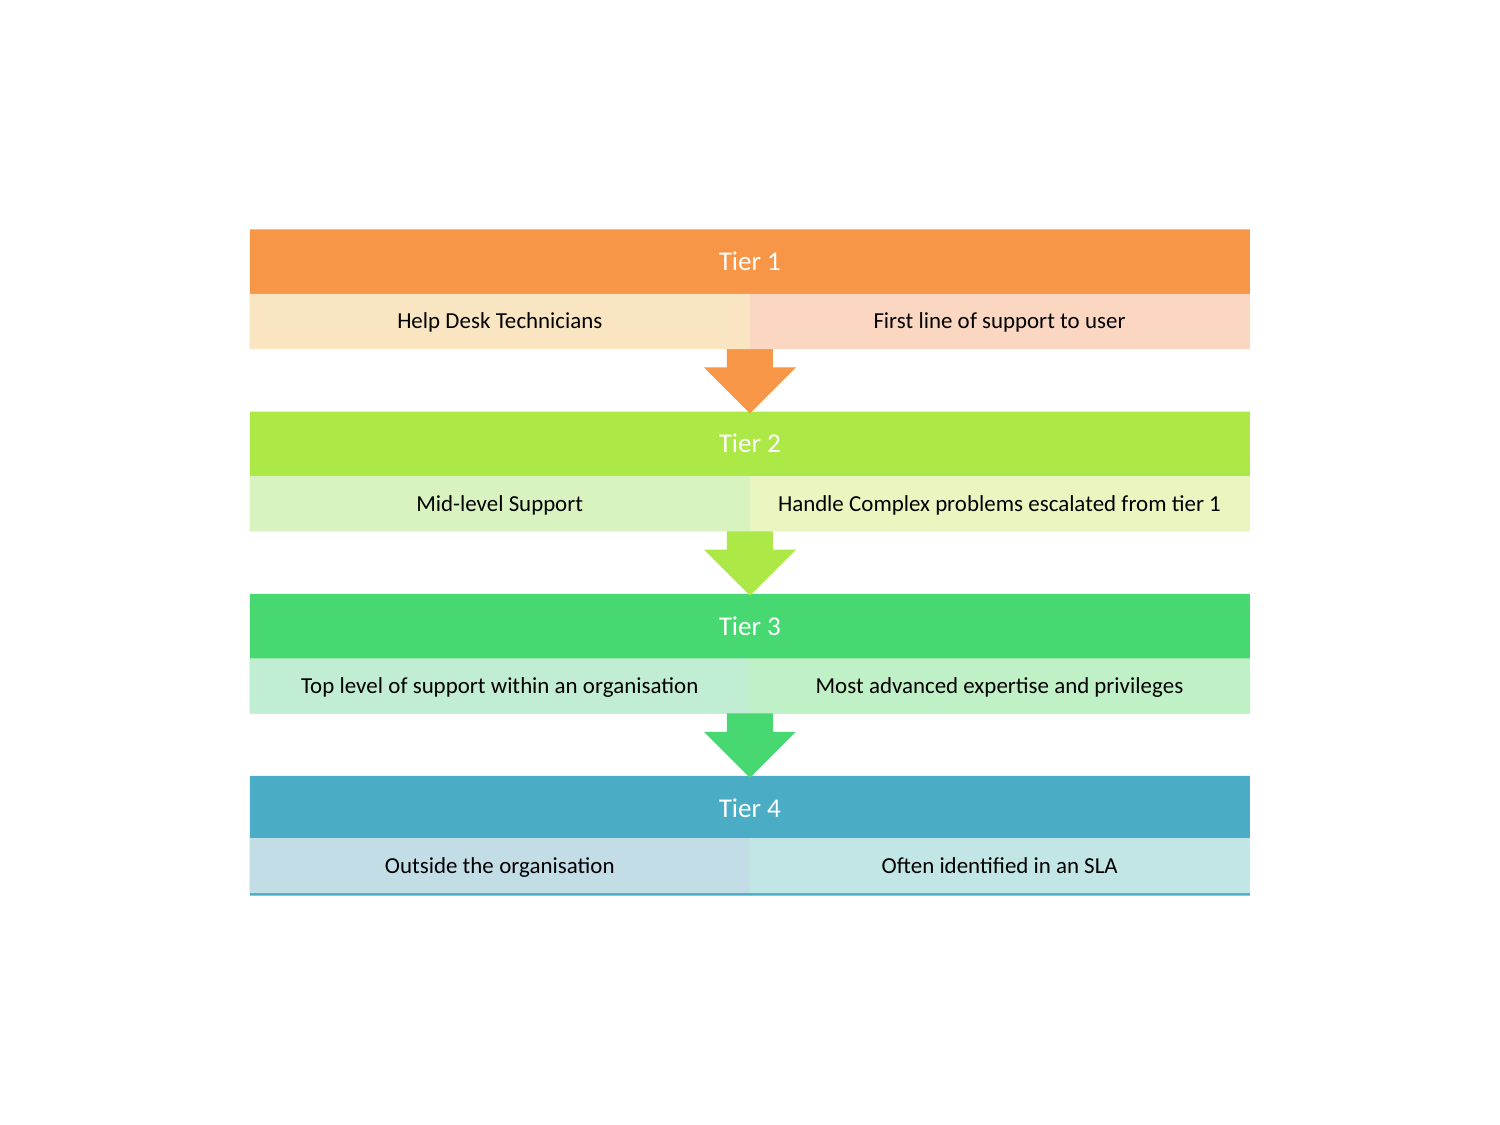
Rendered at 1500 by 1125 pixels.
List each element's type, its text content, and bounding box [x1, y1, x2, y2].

text_box First line of support to user [749, 293, 1251, 350]
text_box Mid-level Support [249, 476, 749, 532]
text_box Tier 2 [249, 411, 1250, 476]
text_box Tier 2 [703, 532, 796, 596]
text_box Tier 1 [249, 229, 1250, 293]
text_box Most advanced expertise and privileges [749, 658, 1251, 714]
text_box Top level of support within an organisation [249, 658, 749, 714]
text_box Tier 4 [249, 775, 1250, 838]
text_box Often identified in an SLA [749, 838, 1251, 894]
text_box Handle Complex problems escalated from tier 1 [749, 476, 1251, 532]
text_box Help Desk Technicians [249, 293, 749, 350]
text_box Tier 3 [703, 714, 796, 778]
text_box Tier 1 [703, 350, 796, 414]
text_box Tier 3 [249, 593, 1250, 658]
text_box Outside the organisation [249, 838, 749, 894]
